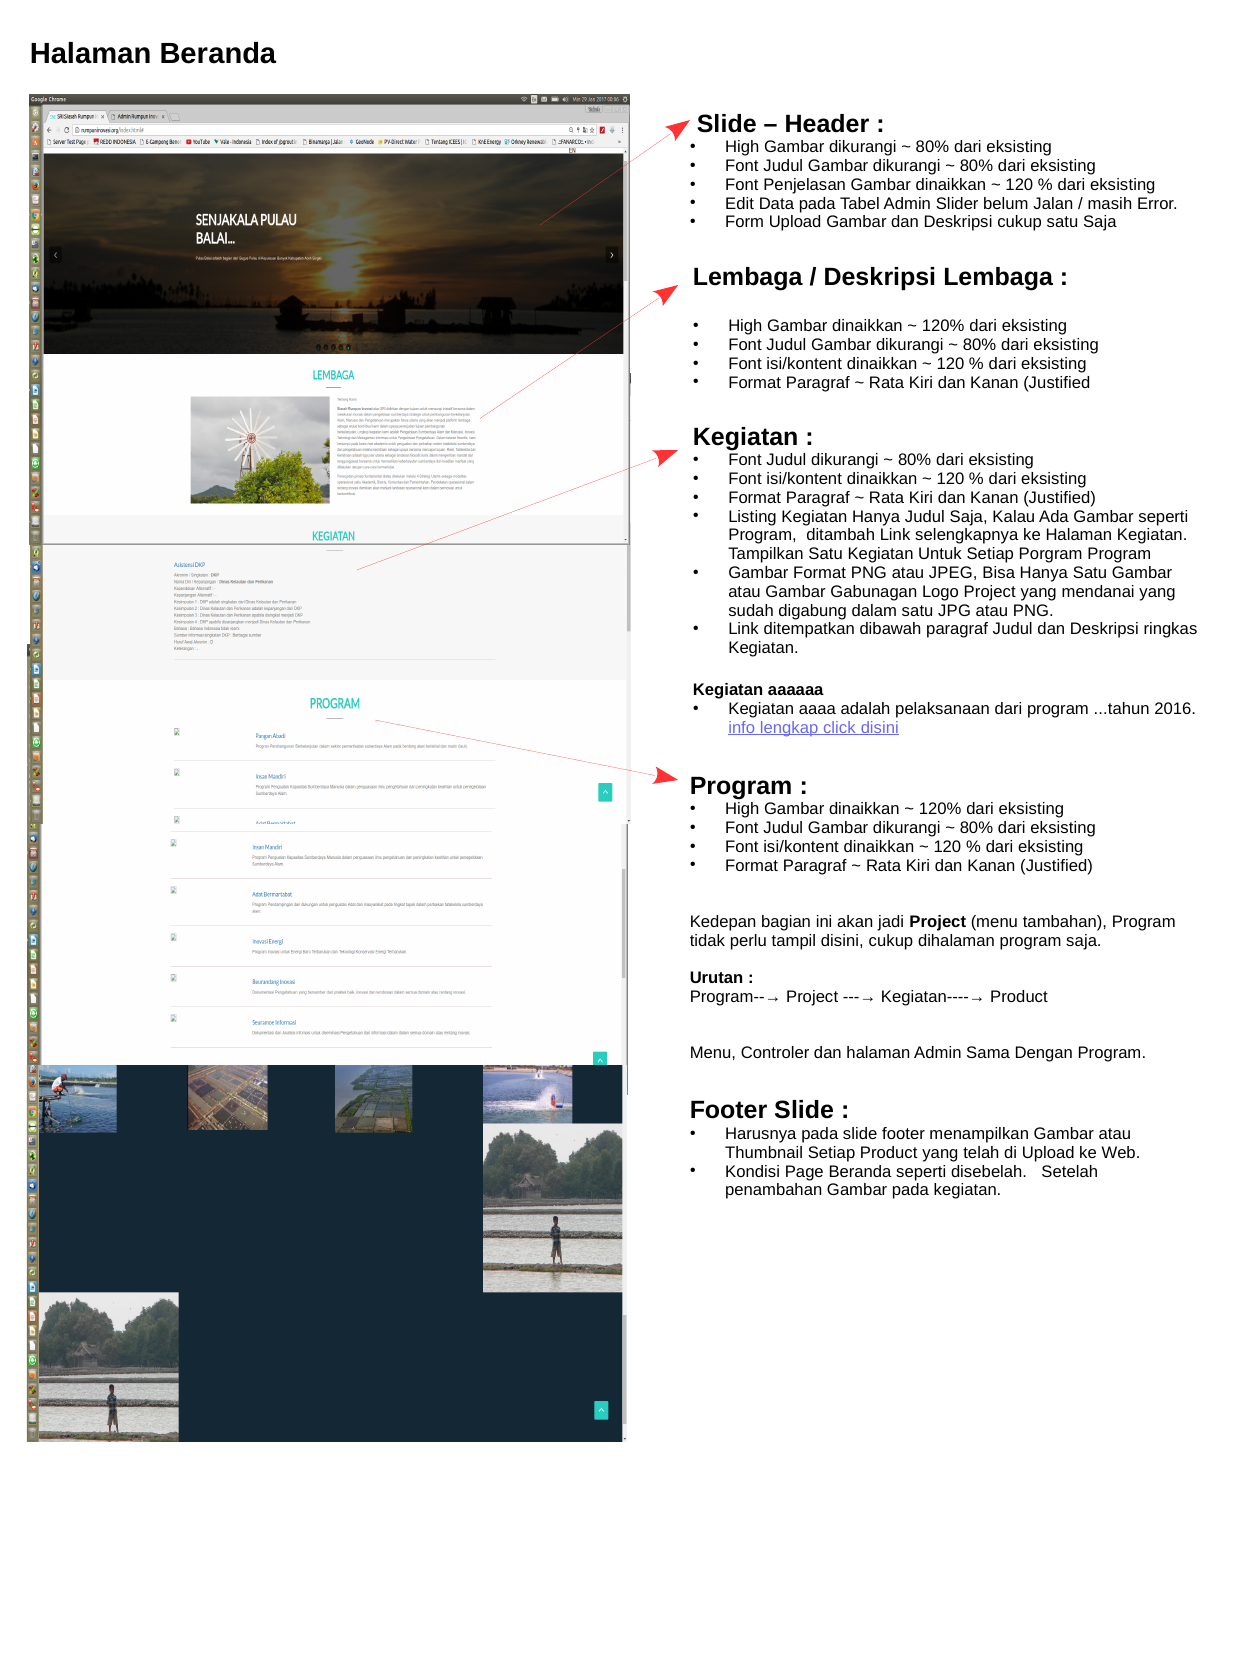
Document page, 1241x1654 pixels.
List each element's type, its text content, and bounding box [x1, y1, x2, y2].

text_box Footer Slide : Harusnya pada slide footer menampilkan Gambar atau Thumbnail Setiap Product yang telah di Upload ke Web. Kondisi Page Beranda seperti disebelah. Setelah penambahan Gambar pada kegiatan. [675, 1088, 1212, 1224]
text_box Kegiatan : Font Judul dikurangi ~ 80% dari eksisting Font isi/kontent dinaikkan ~ 120 % dari eksisting Format Paragraf ~ Rata Kiri dan Kanan (Justified) Listing Kegiatan Hanya Judul Saja, Kalau Ada Gambar seperti Program, ditambah Link selengkapnya ke Halaman Kegiatan. Tampilkan Satu Kegiatan Untuk Setiap Porgram Program Gambar Format PNG atau JPEG, Bisa Hanya Satu Gambar atau Gambar Gabunagan Logo Project yang mendanai yang sudah digabung dalam satu JPG atau PNG. Link ditempatkan dibawah paragraf Judul dan Deskripsi ringkas Kegiatan. Kegiatan aaaaaa Kegiatan aaaa adalah pelaksanaan dari program ...tahun 2016. info lengkap click disini [678, 415, 1216, 796]
text_box Lembaga / Deskripsi Lembaga : High Gambar dinaikkan ~ 120% dari eksisting Font Judul Gambar dikurangi ~ 80% dari eksisting Font isi/kontent dinaikkan ~ 120 % dari eksisting Format Paragraf ~ Rata Kiri dan Kanan (Justified [678, 255, 1216, 410]
text_box Slide – Header : High Gambar dikurangi ~ 80% dari eksisting Font Judul Gambar dikurangi ~ 80% dari eksisting Font Penjelasan Gambar dinaikkan ~ 120 % dari eksisting Edit Data pada Tabel Admin Slider belum Jalan / masih Error. Form Upload Gambar dan Deskripsi cukup satu Saja [675, 102, 1216, 265]
text_box Halaman Beranda [15, 30, 319, 89]
text_box Program : High Gambar dinaikkan ~ 120% dari eksisting Font Judul Gambar dikurangi ~ 80% dari eksisting Font isi/kontent dinaikkan ~ 120 % dari eksisting Format Paragraf ~ Rata Kiri dan Kanan (Justified) Kedepan bagian ini akan jadi Project (menu tambahan), Program tidak perlu tampil disini, cukup dihalaman program saja. Urutan : Program--→ Project ---→ Kegiatan----→ Product Menu, Controler dan halaman Admin Sama Dengan Program. [675, 781, 1212, 1088]
picture [26, 94, 631, 1442]
